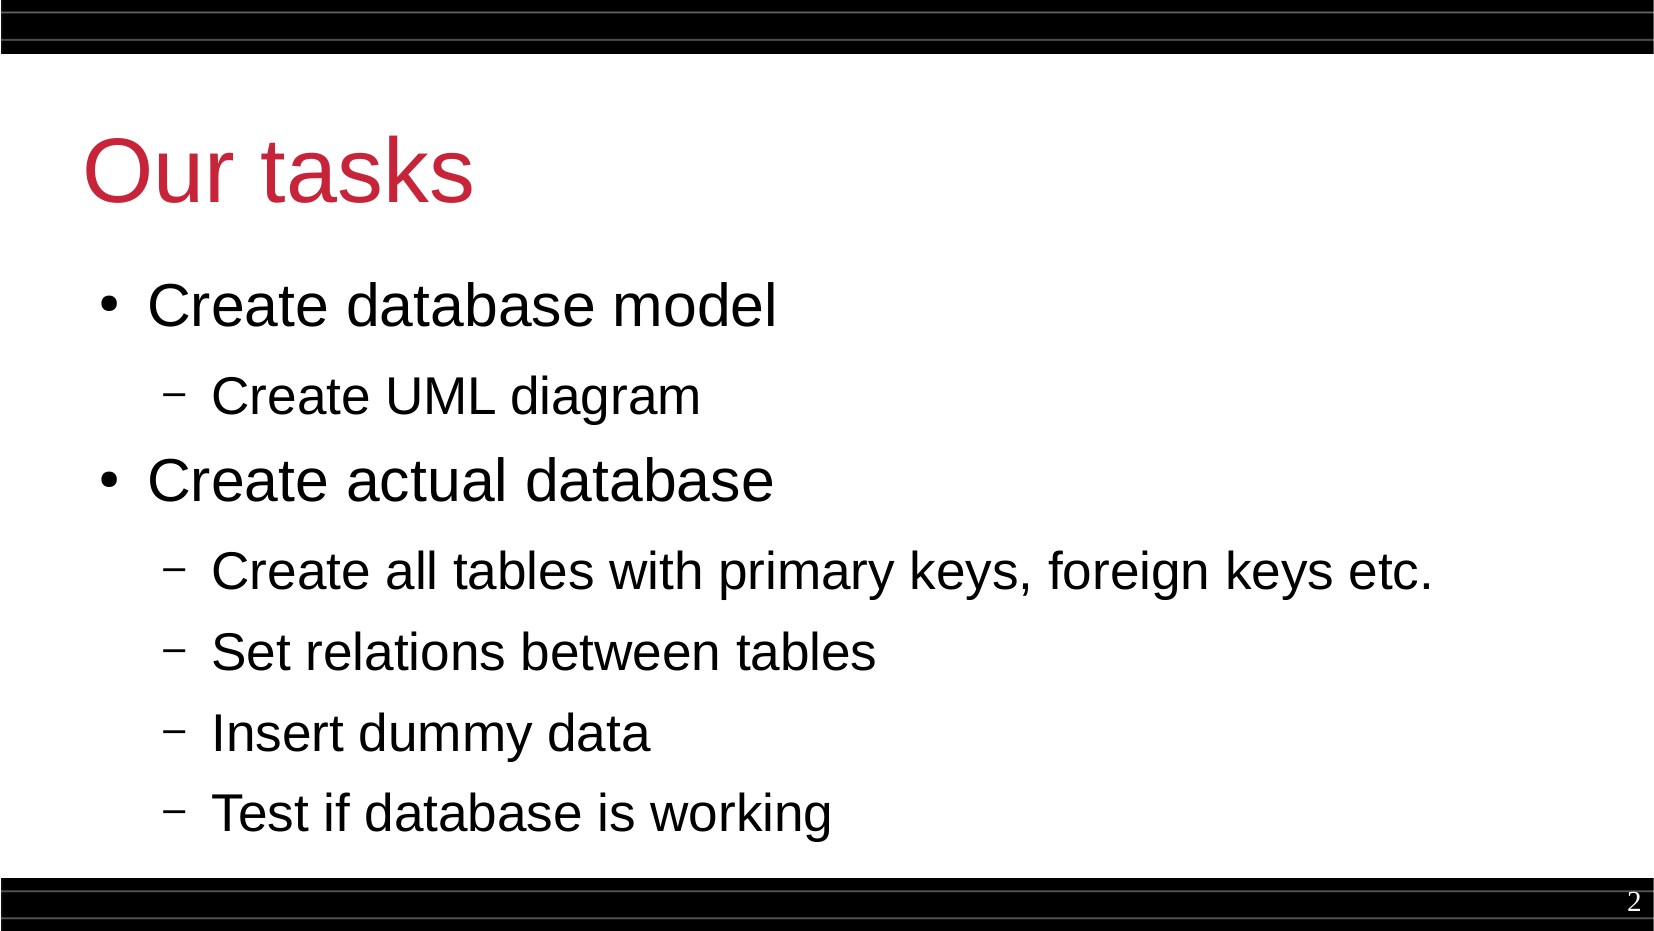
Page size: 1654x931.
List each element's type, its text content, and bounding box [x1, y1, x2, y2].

picture [1, 0, 1654, 54]
list Create database model Create UML diagram Create actual database Create all tables with primary keys, foreign keys etc. Set relations between tables Insert dummy data Test if database is working [82, 271, 1571, 851]
picture [1, 878, 1654, 931]
title Our tasks [82, 92, 1571, 249]
